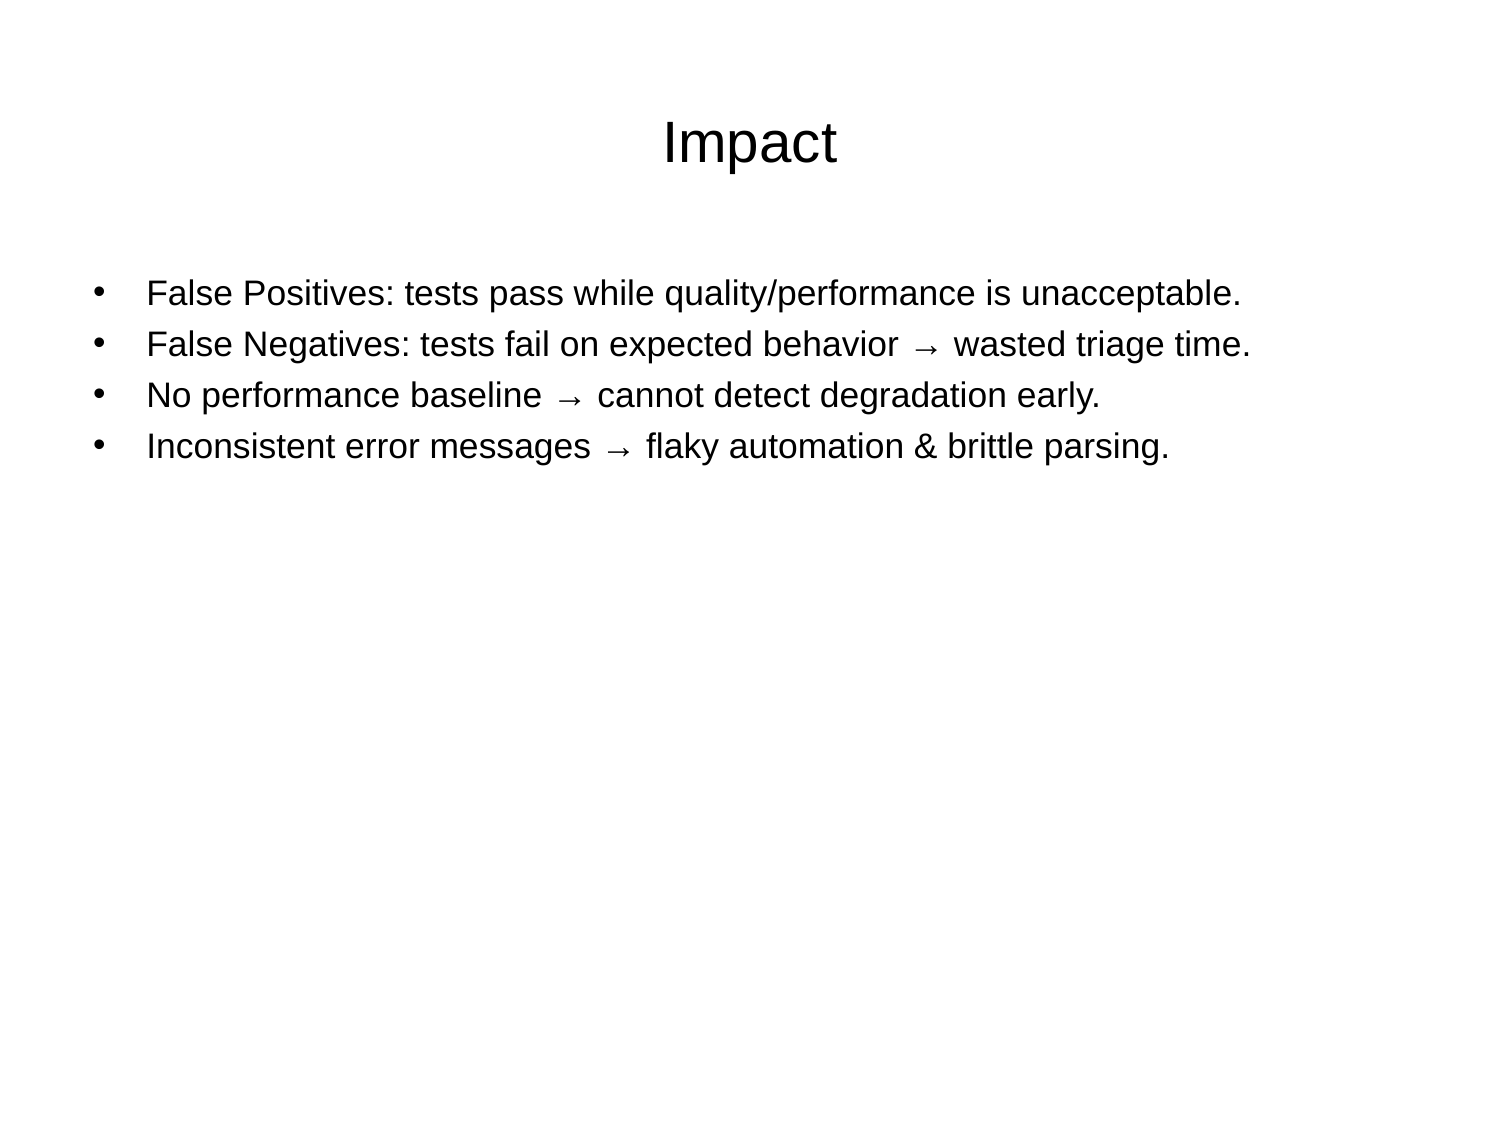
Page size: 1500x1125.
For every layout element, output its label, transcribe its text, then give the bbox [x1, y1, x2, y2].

title Impact [75, 45, 1425, 233]
list False Positives: tests pass while quality/performance is unacceptable. False Negatives: tests fail on expected behavior → wasted triage time. No performance baseline → cannot detect degradation early. Inconsistent error messages → flaky automation & brittle parsing. [75, 262, 1425, 1005]
